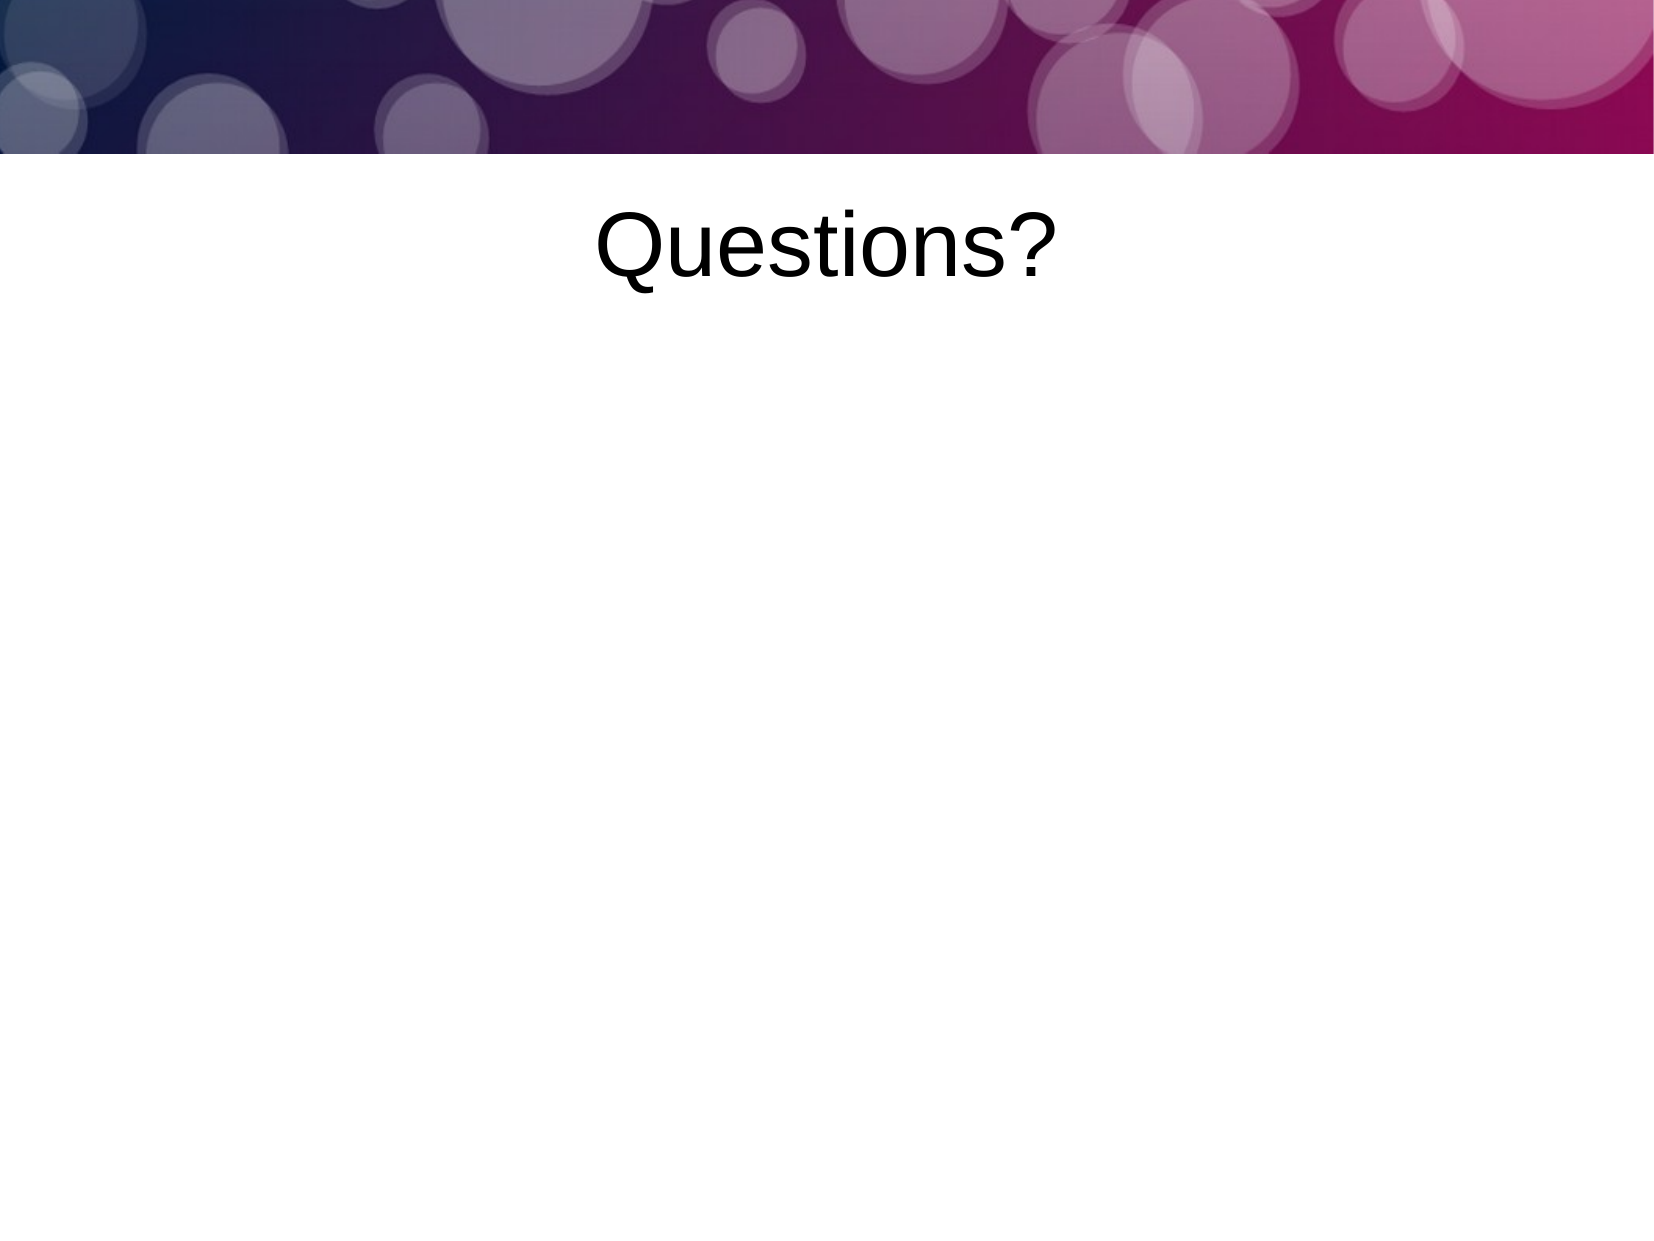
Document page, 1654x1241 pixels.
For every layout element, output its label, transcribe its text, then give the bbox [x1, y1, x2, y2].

title Questions? [82, 159, 1571, 331]
picture [0, 0, 1654, 154]
